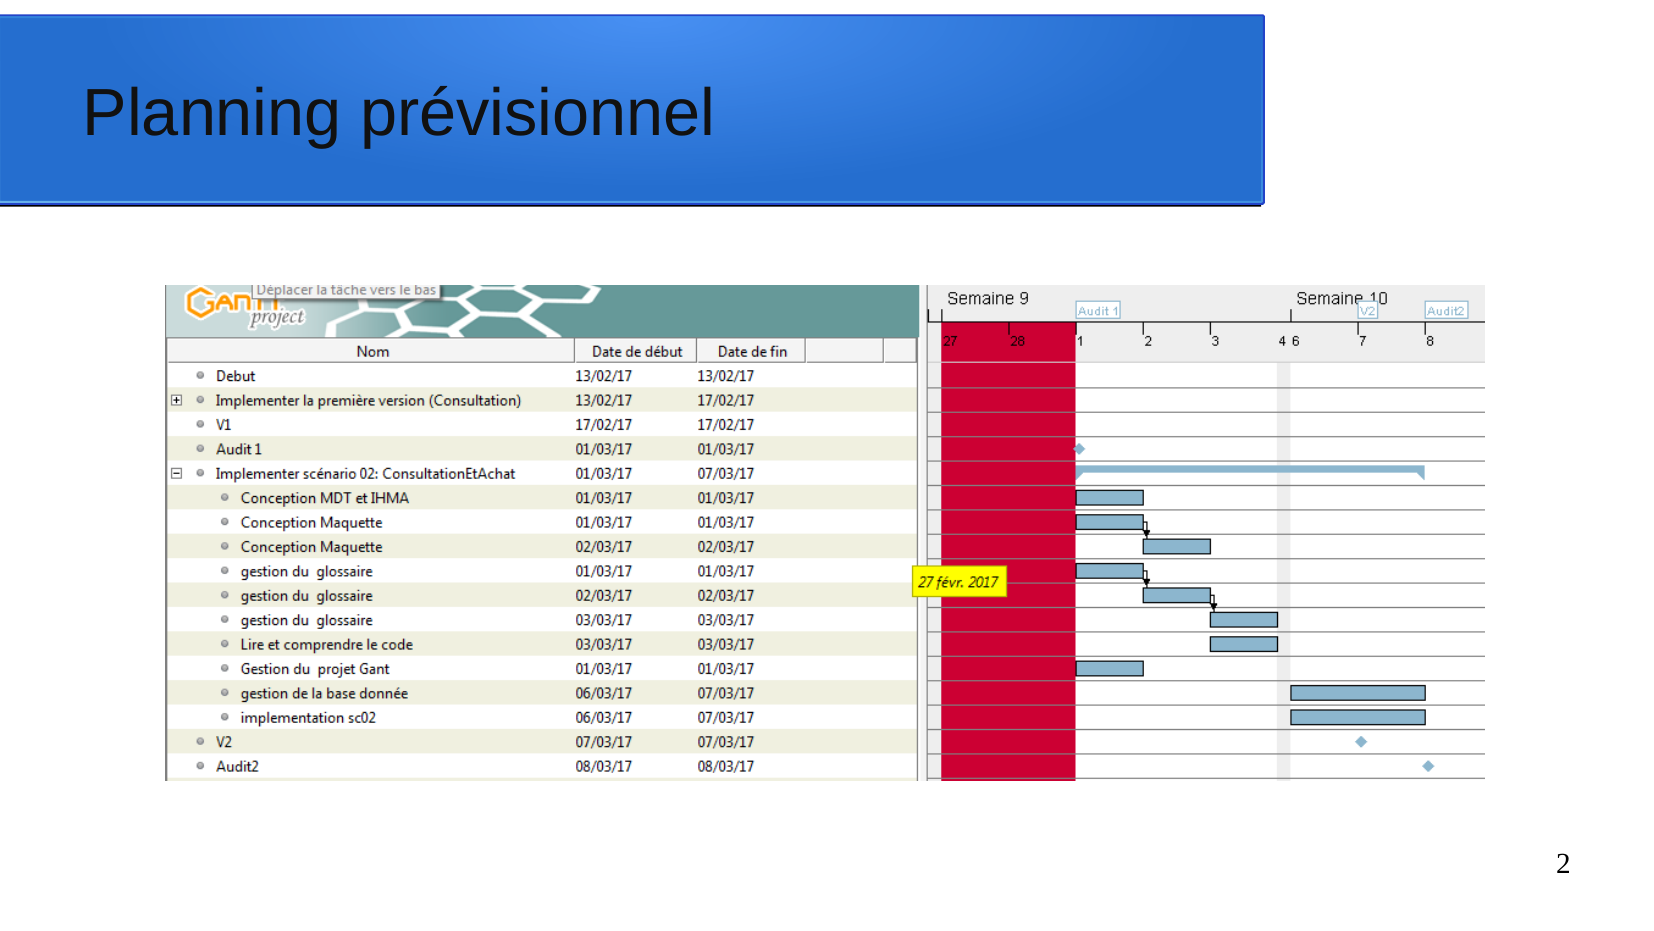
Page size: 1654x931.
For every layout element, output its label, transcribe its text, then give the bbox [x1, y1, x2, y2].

picture [165, 285, 1485, 781]
title Planning prévisionnel [82, 0, 1235, 225]
